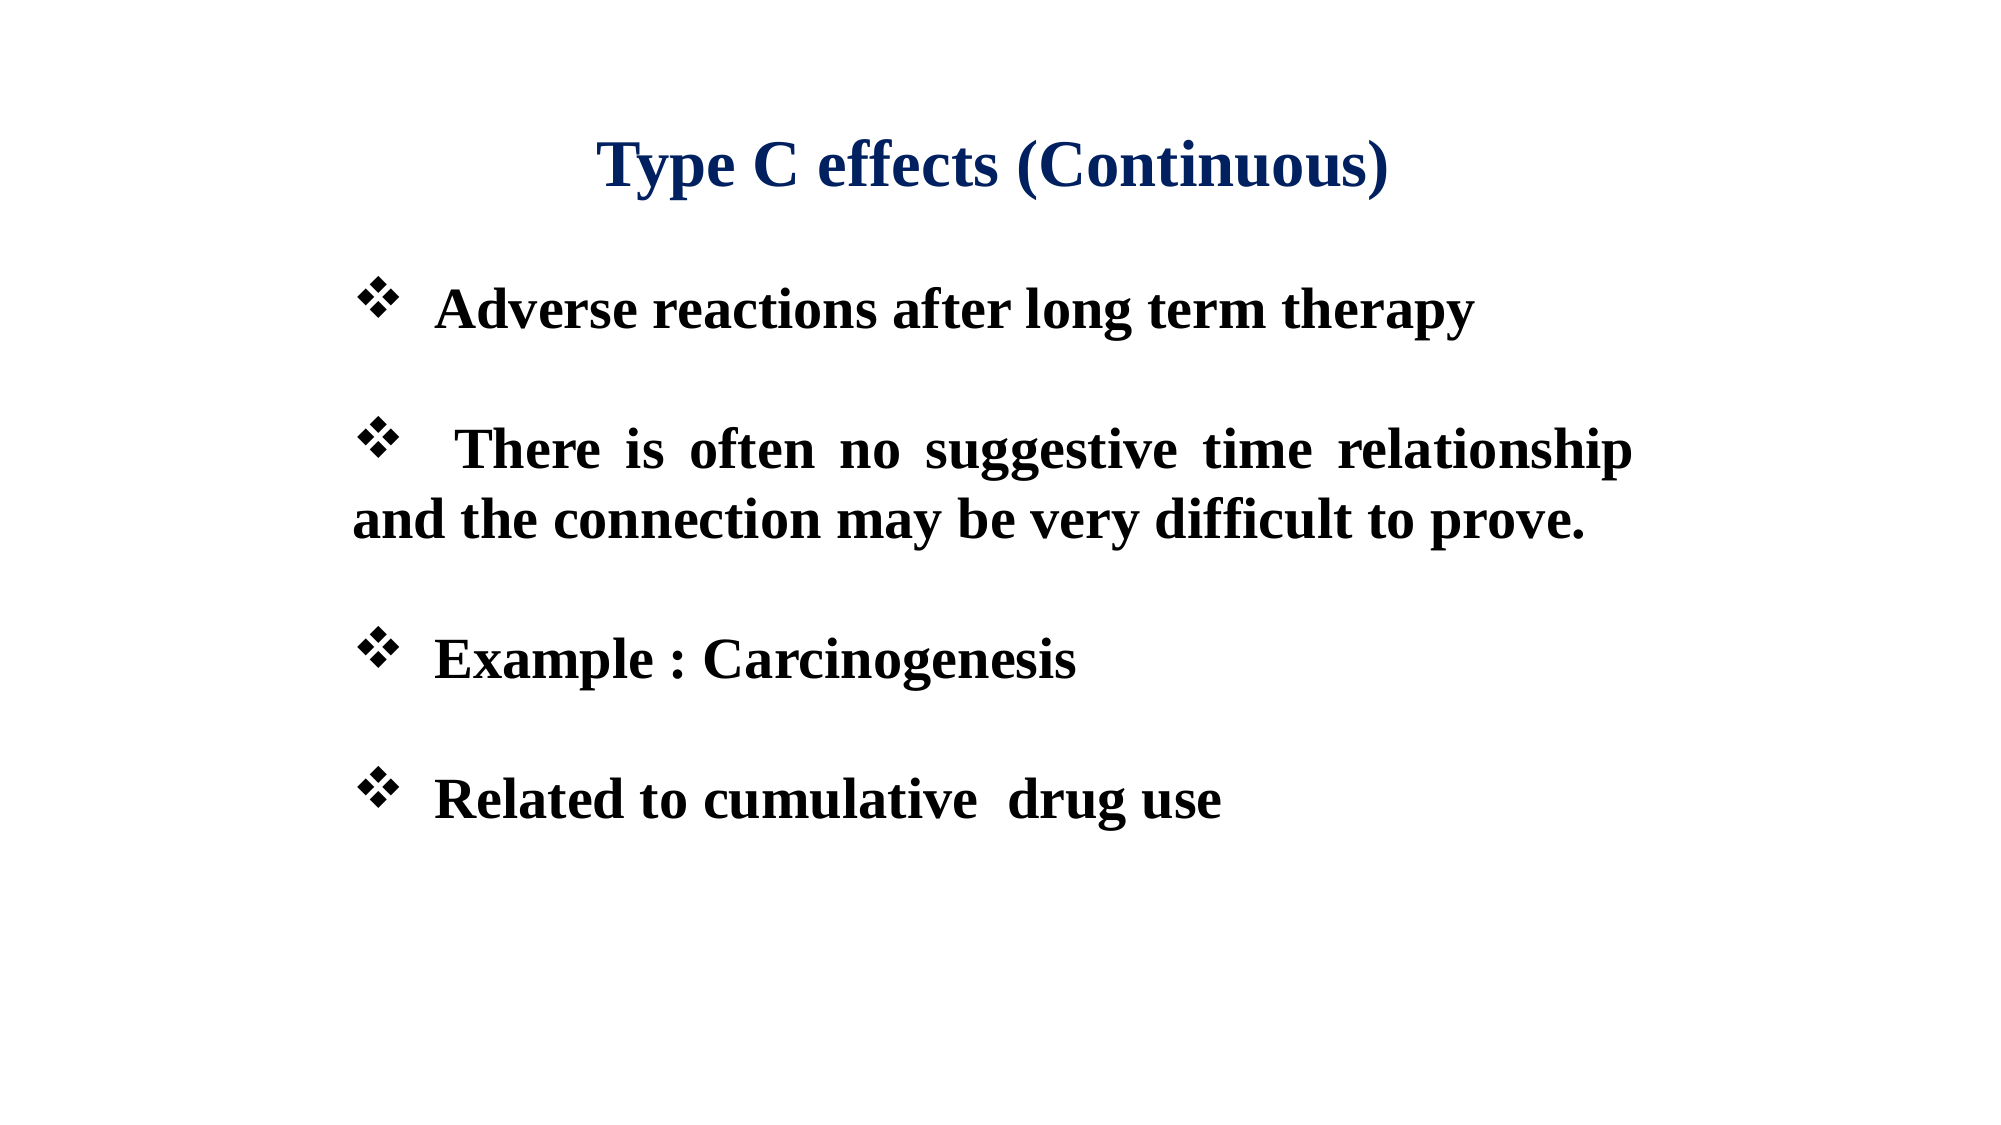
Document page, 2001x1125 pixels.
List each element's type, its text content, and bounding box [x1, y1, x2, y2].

text_box Type C effects (Continuous) Adverse reactions after long term therapy There is often no suggestive time relationship and the connection may be very difficult to prove. Example : Carcinogenesis Related to cumulative drug use [337, 112, 1650, 838]
